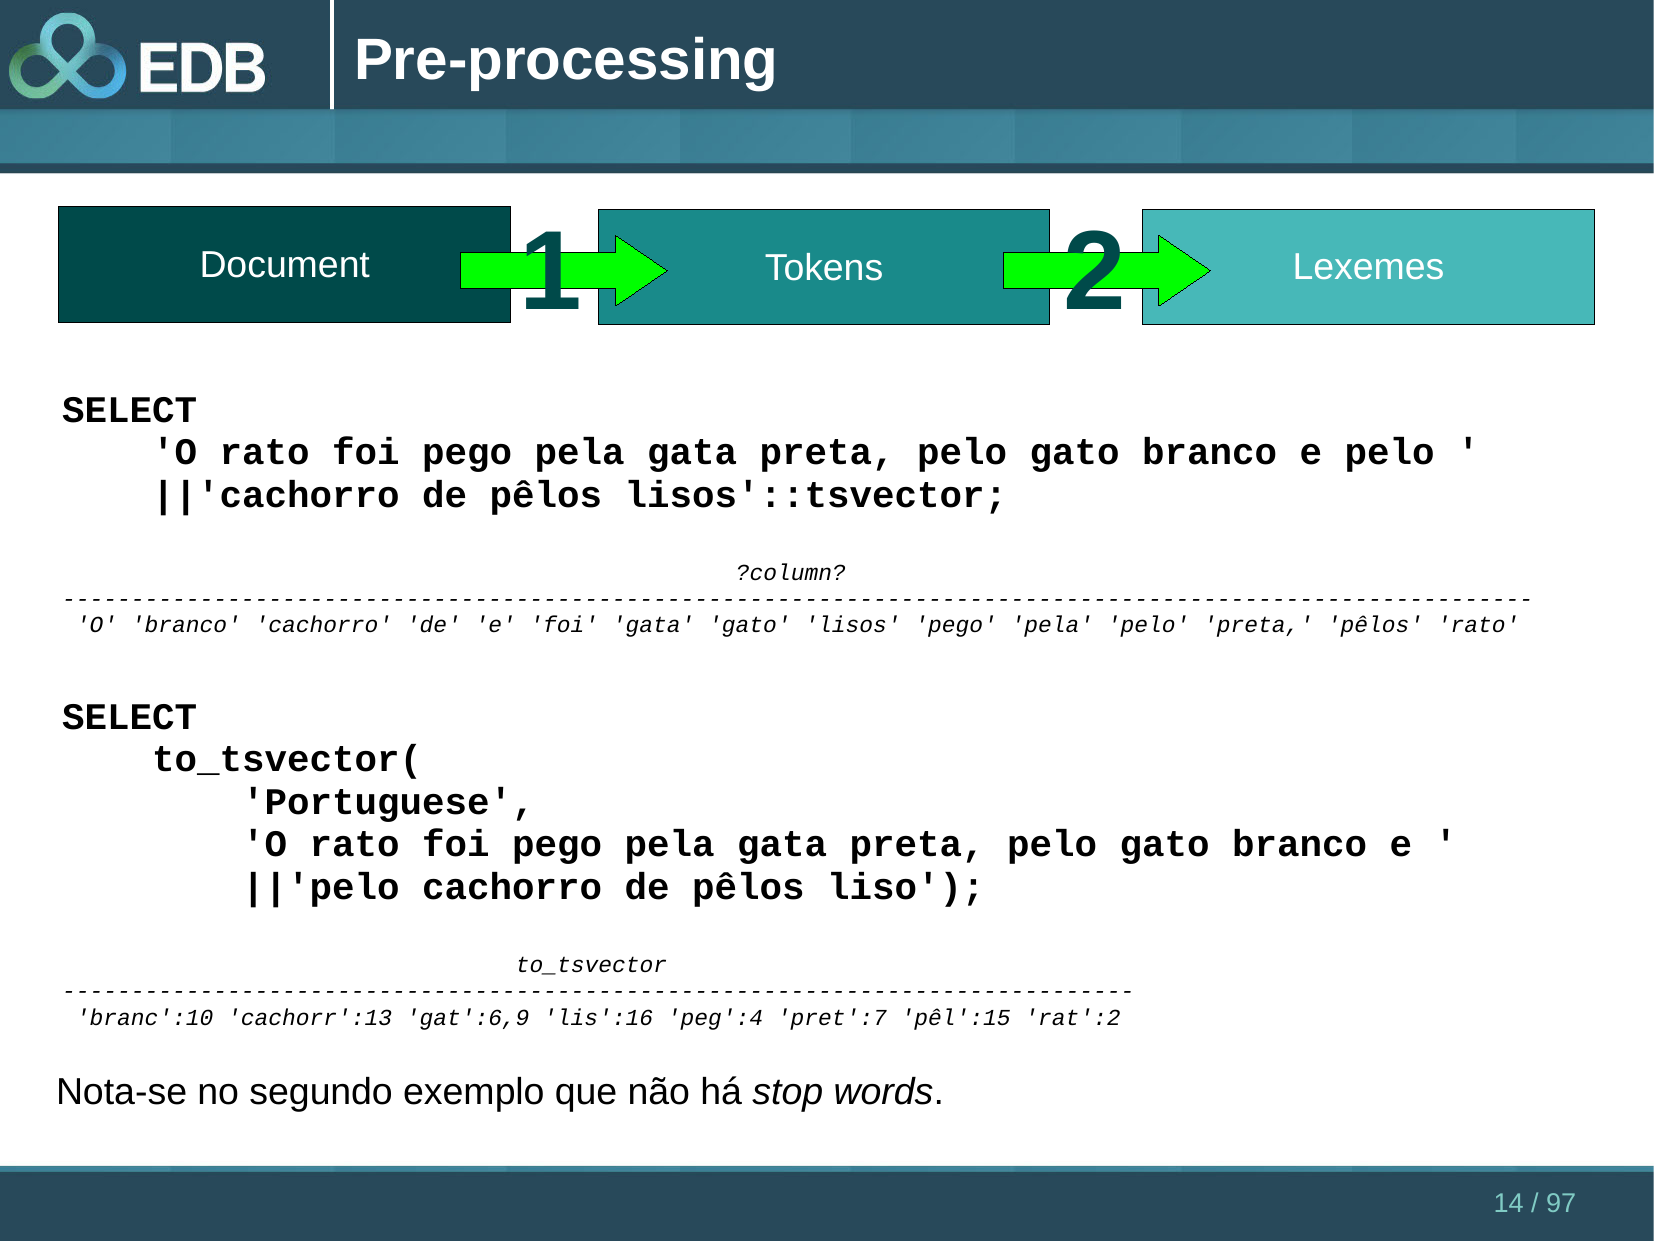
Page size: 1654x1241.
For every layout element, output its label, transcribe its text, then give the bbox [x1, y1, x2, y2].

text_box Document [58, 206, 511, 323]
text_box Lexemes [1142, 209, 1595, 325]
picture [0, 0, 1654, 1241]
text_box 2 [1091, 235, 1211, 306]
text_box 1 [561, 235, 668, 306]
text_box 1 [460, 252, 545, 289]
title Pre-processing [354, 26, 1595, 92]
text_box Nota-se no segundo exemplo que não há stop words. [41, 1062, 1388, 1132]
text_box SELECT to_tsvector( 'Portuguese', 'O rato foi pego pela gata preta, pelo gato branco e ' ||'pelo cachorro de pêlos liso'); to_tsvector ------------------------------------------------------------------------------ 'branc':10 'cachorr':13 'gat':6,9 'lis':16 'peg':4 'pret':7 'pêl':15 'rat':2 [47, 690, 1565, 1040]
text_box 2 [1003, 252, 1104, 289]
text_box SELECT 'O rato foi pego pela gata preta, pelo gato branco e pelo ' ||'cachorro de pêlos lisos'::tsvector; ?column? ----------------------------------------------------------------------------------------------------------- 'O' 'branco' 'cachorro' 'de' 'e' 'foi' 'gata' 'gato' 'lisos' 'pego' 'pela' 'pelo' 'preta,' 'pêlos' 'rato' [47, 383, 1565, 648]
text_box Tokens [598, 209, 1050, 325]
